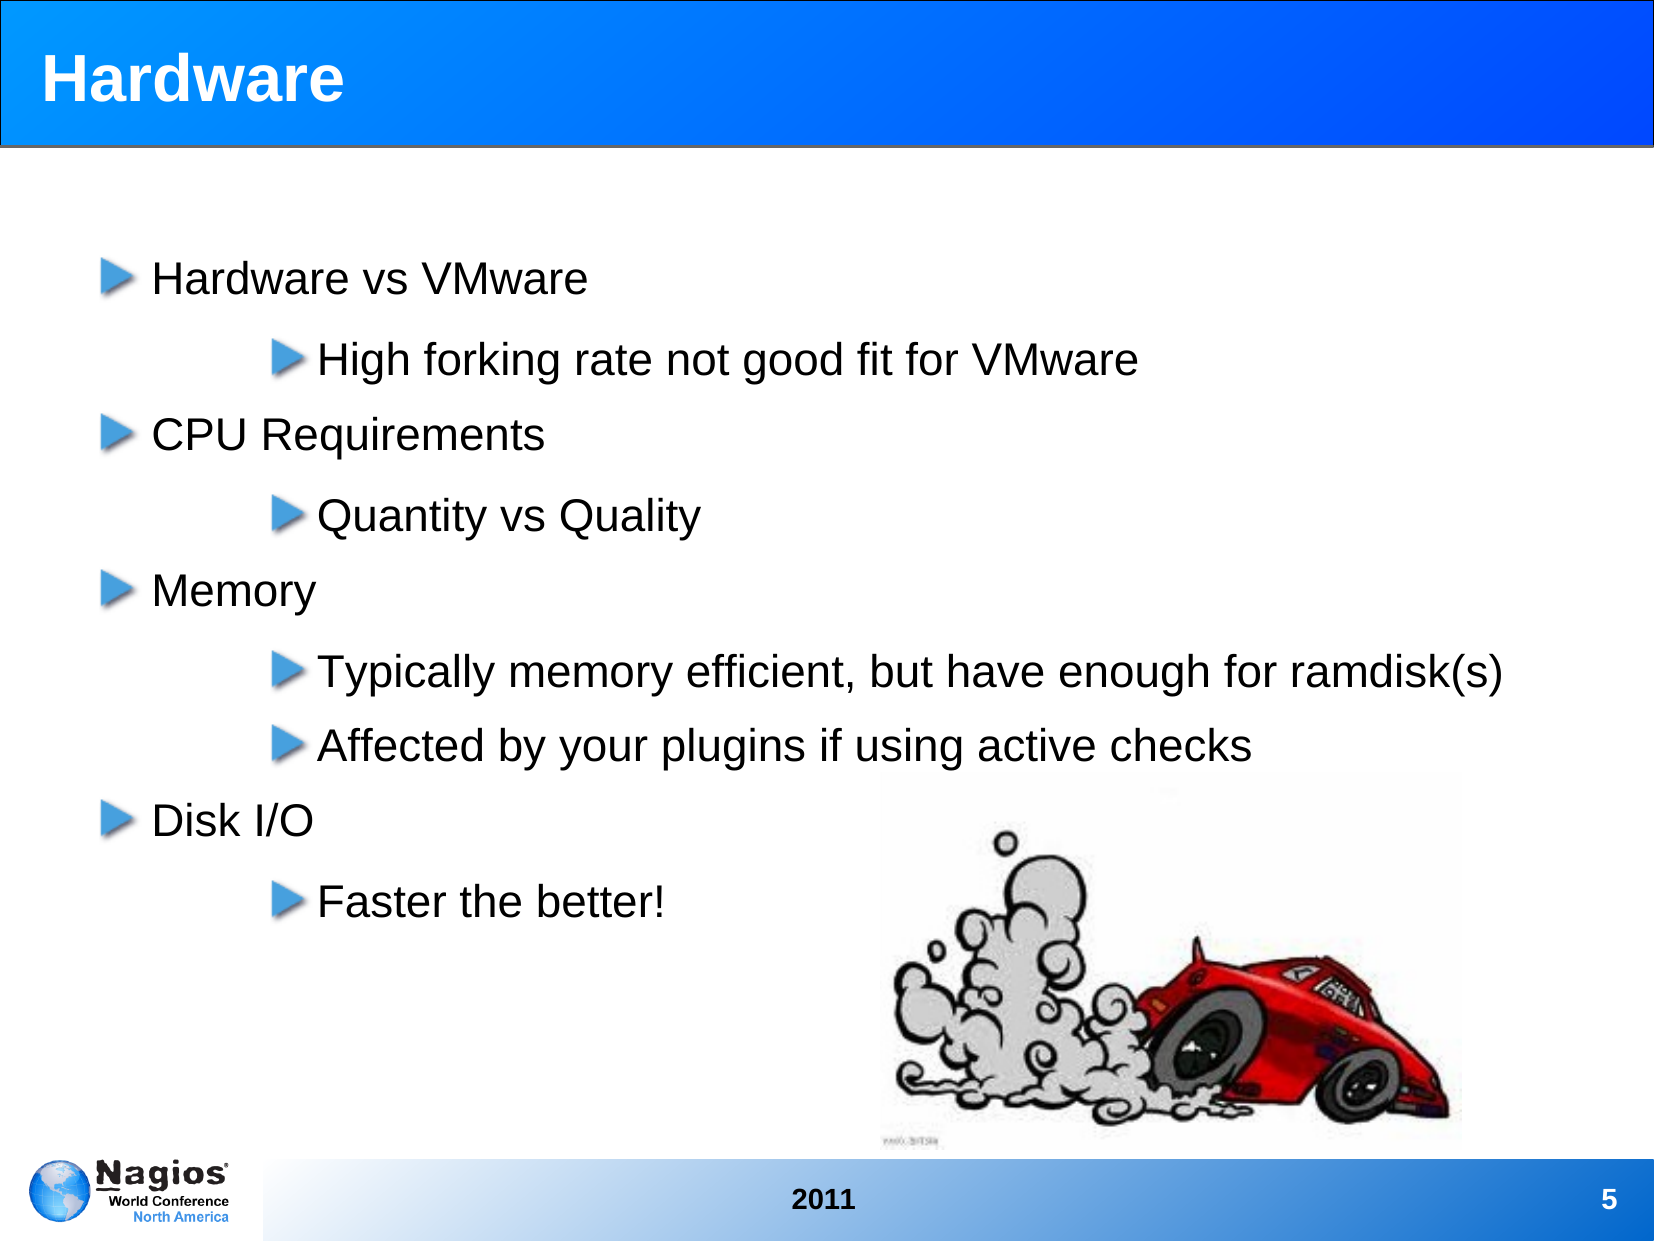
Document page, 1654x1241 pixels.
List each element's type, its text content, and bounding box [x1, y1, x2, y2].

picture [880, 772, 1462, 1150]
list Hardware vs VMware High forking rate not good fit for VMware CPU Requirements Quantity vs Quality Memory Typically memory efficient, but have enough for ramdisk(s) Affected by your plugins if using active checks Disk I/O Faster the better! [80, 253, 1579, 1072]
picture [29, 1159, 229, 1235]
title Hardware [41, 29, 1248, 127]
